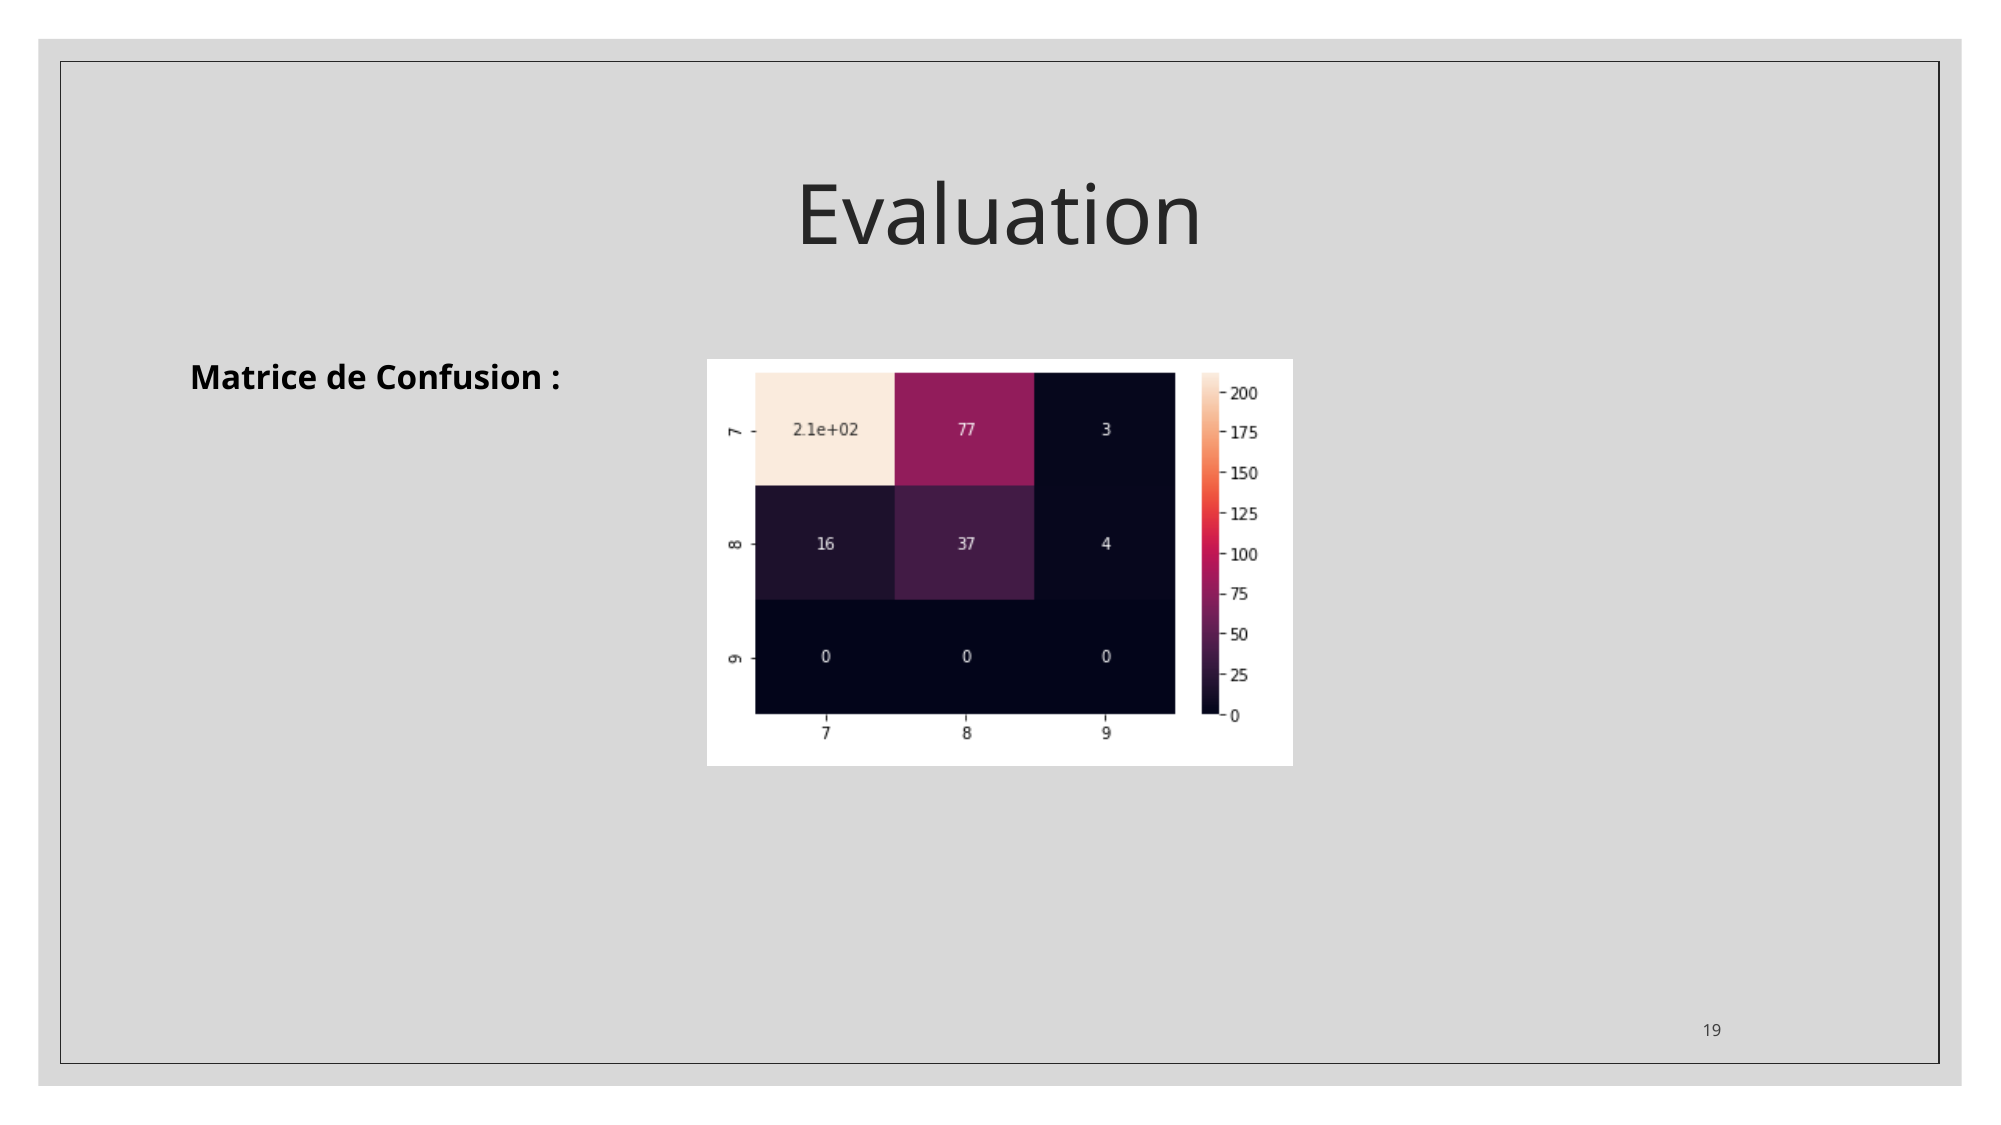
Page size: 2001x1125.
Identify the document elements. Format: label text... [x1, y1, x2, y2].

picture [707, 359, 1293, 766]
title Evaluation [174, 105, 1825, 331]
text_box [1687, 990, 1825, 1051]
list Matrice de Confusion : [174, 345, 1825, 977]
